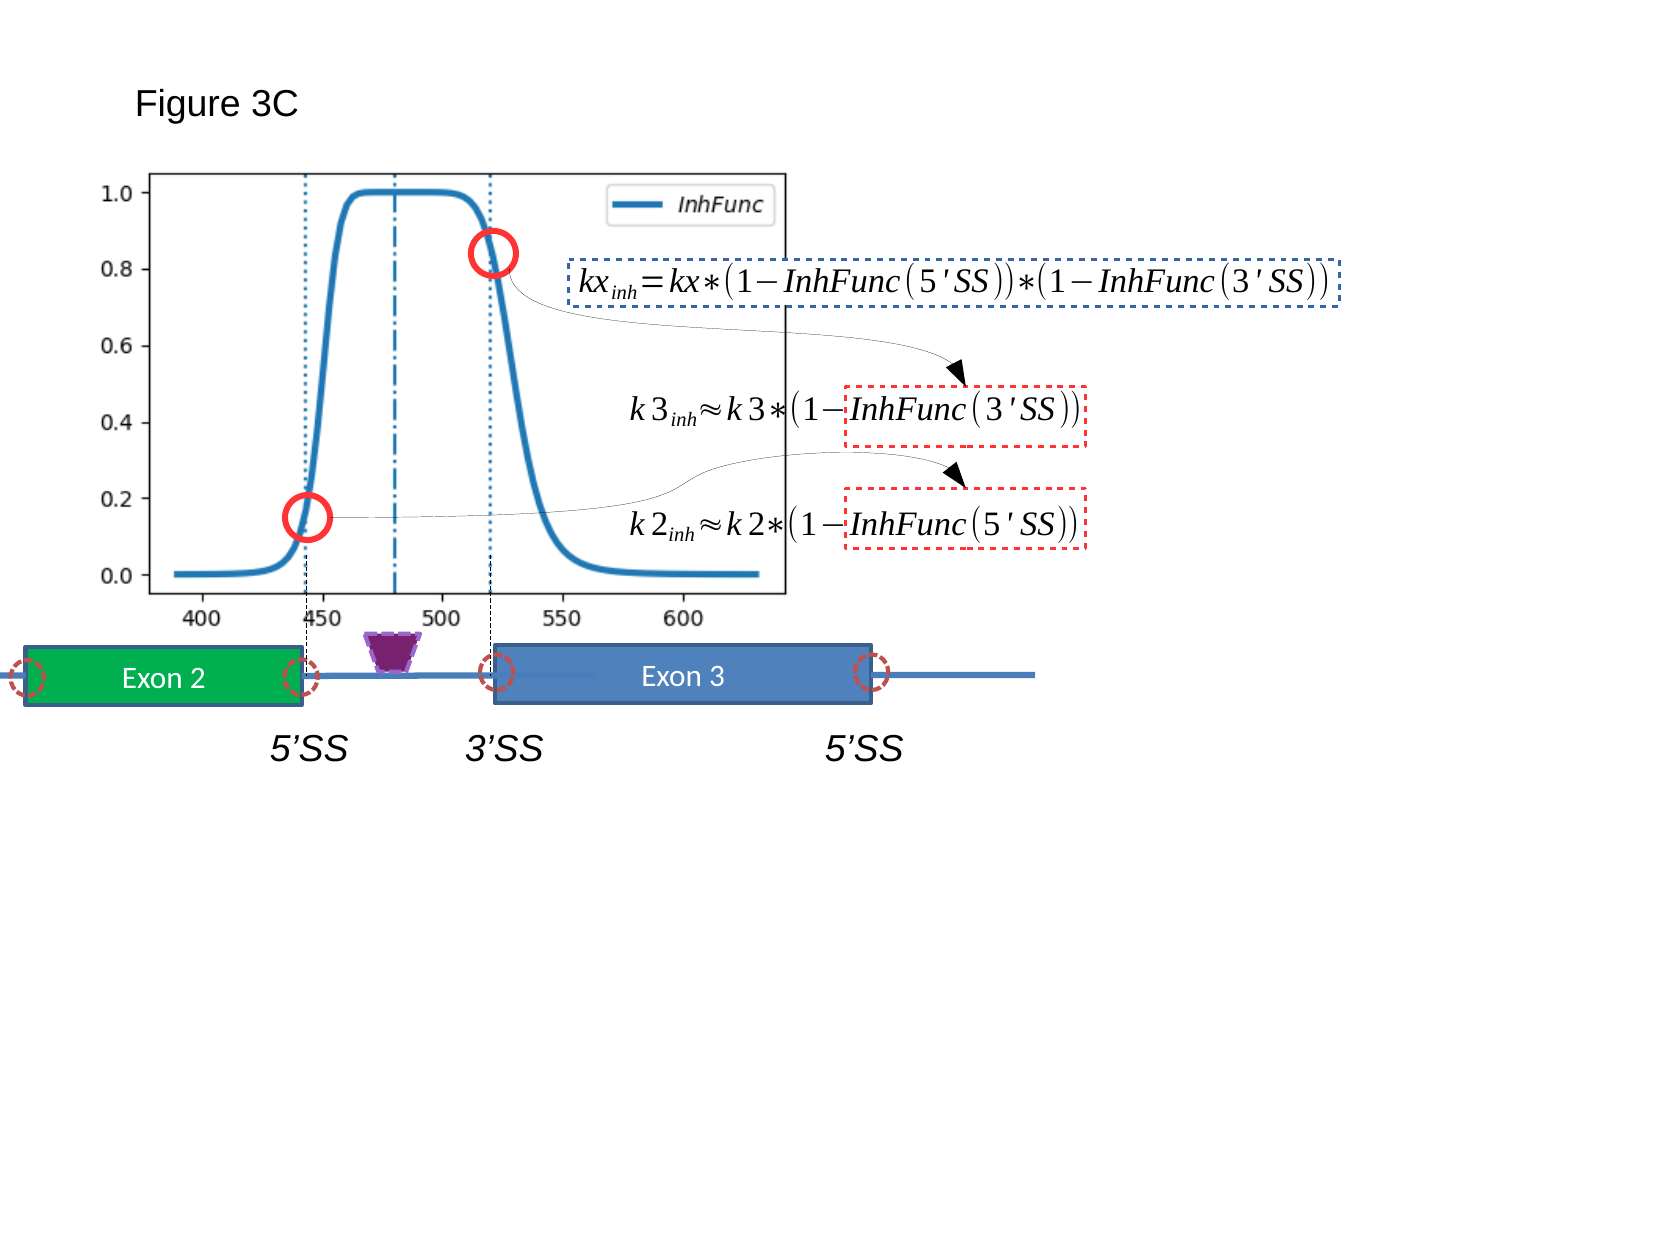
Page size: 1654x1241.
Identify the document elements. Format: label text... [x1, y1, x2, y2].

picture [474, 234, 512, 272]
text_box Exon 2 [25, 646, 302, 705]
chart [570, 260, 1338, 305]
picture [289, 499, 327, 537]
picture [88, 164, 796, 634]
text_box 5’SS [810, 720, 931, 796]
text_box Figure 3C [120, 75, 676, 132]
picture [637, 455, 796, 503]
text_box Exon 3 [495, 645, 872, 704]
text_box 3’SS [450, 720, 571, 796]
chart [620, 387, 1091, 432]
text_box 5’SS [255, 720, 391, 828]
text_box [364, 633, 421, 672]
chart [620, 503, 1089, 548]
